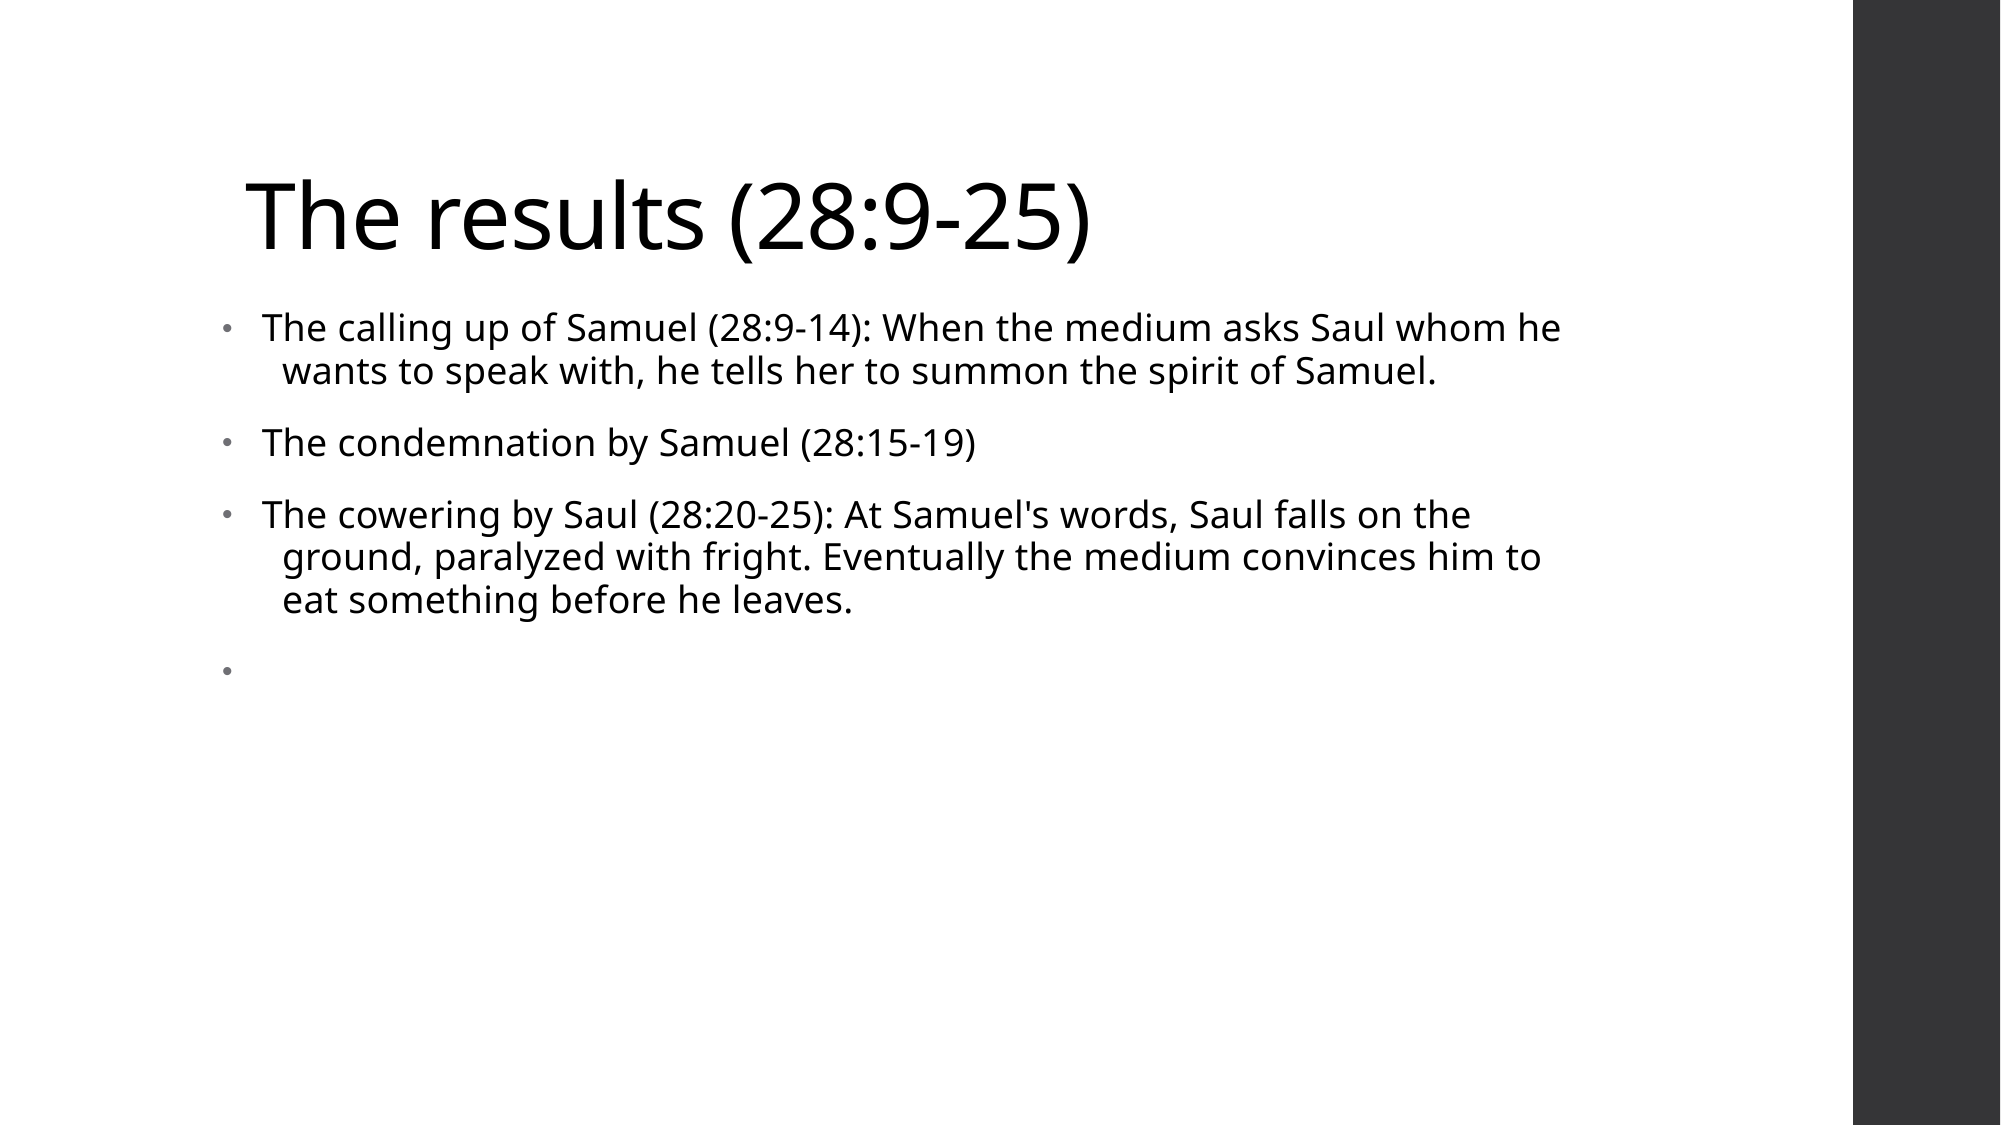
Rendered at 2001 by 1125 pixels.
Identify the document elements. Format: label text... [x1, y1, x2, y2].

list The calling up of Samuel (28:9-14): When the medium asks Saul whom he wants to speak with, he tells her to summon the spirit of Samuel. The condemnation by Samuel (28:15-19) The cowering by Saul (28:20-25): At Samuel's words, Saul falls on the ground, paralyzed with fright. Eventually the medium convinces him to eat something before he leaves. [206, 299, 1617, 1014]
title The results (28:9-25) [206, 60, 1797, 278]
